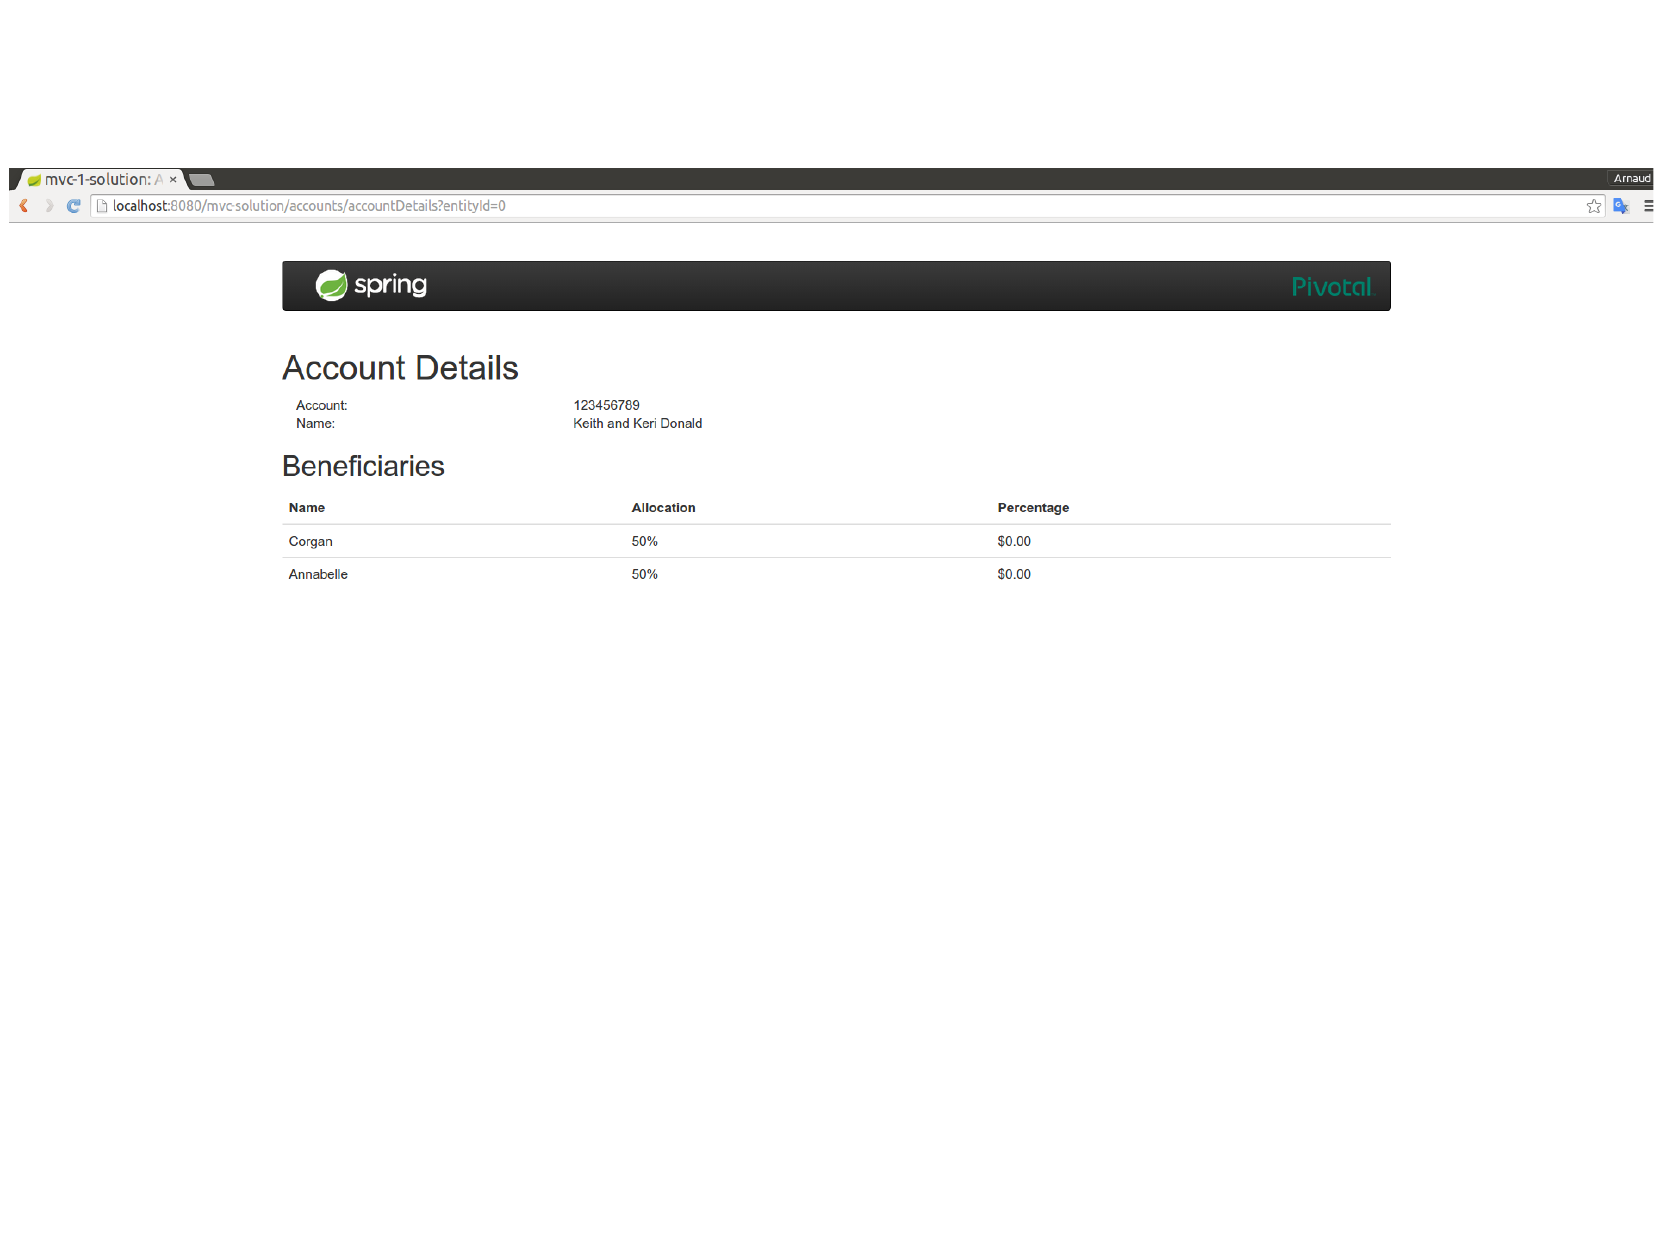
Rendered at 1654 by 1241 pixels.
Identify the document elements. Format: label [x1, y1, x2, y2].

picture [9, 168, 1654, 1079]
